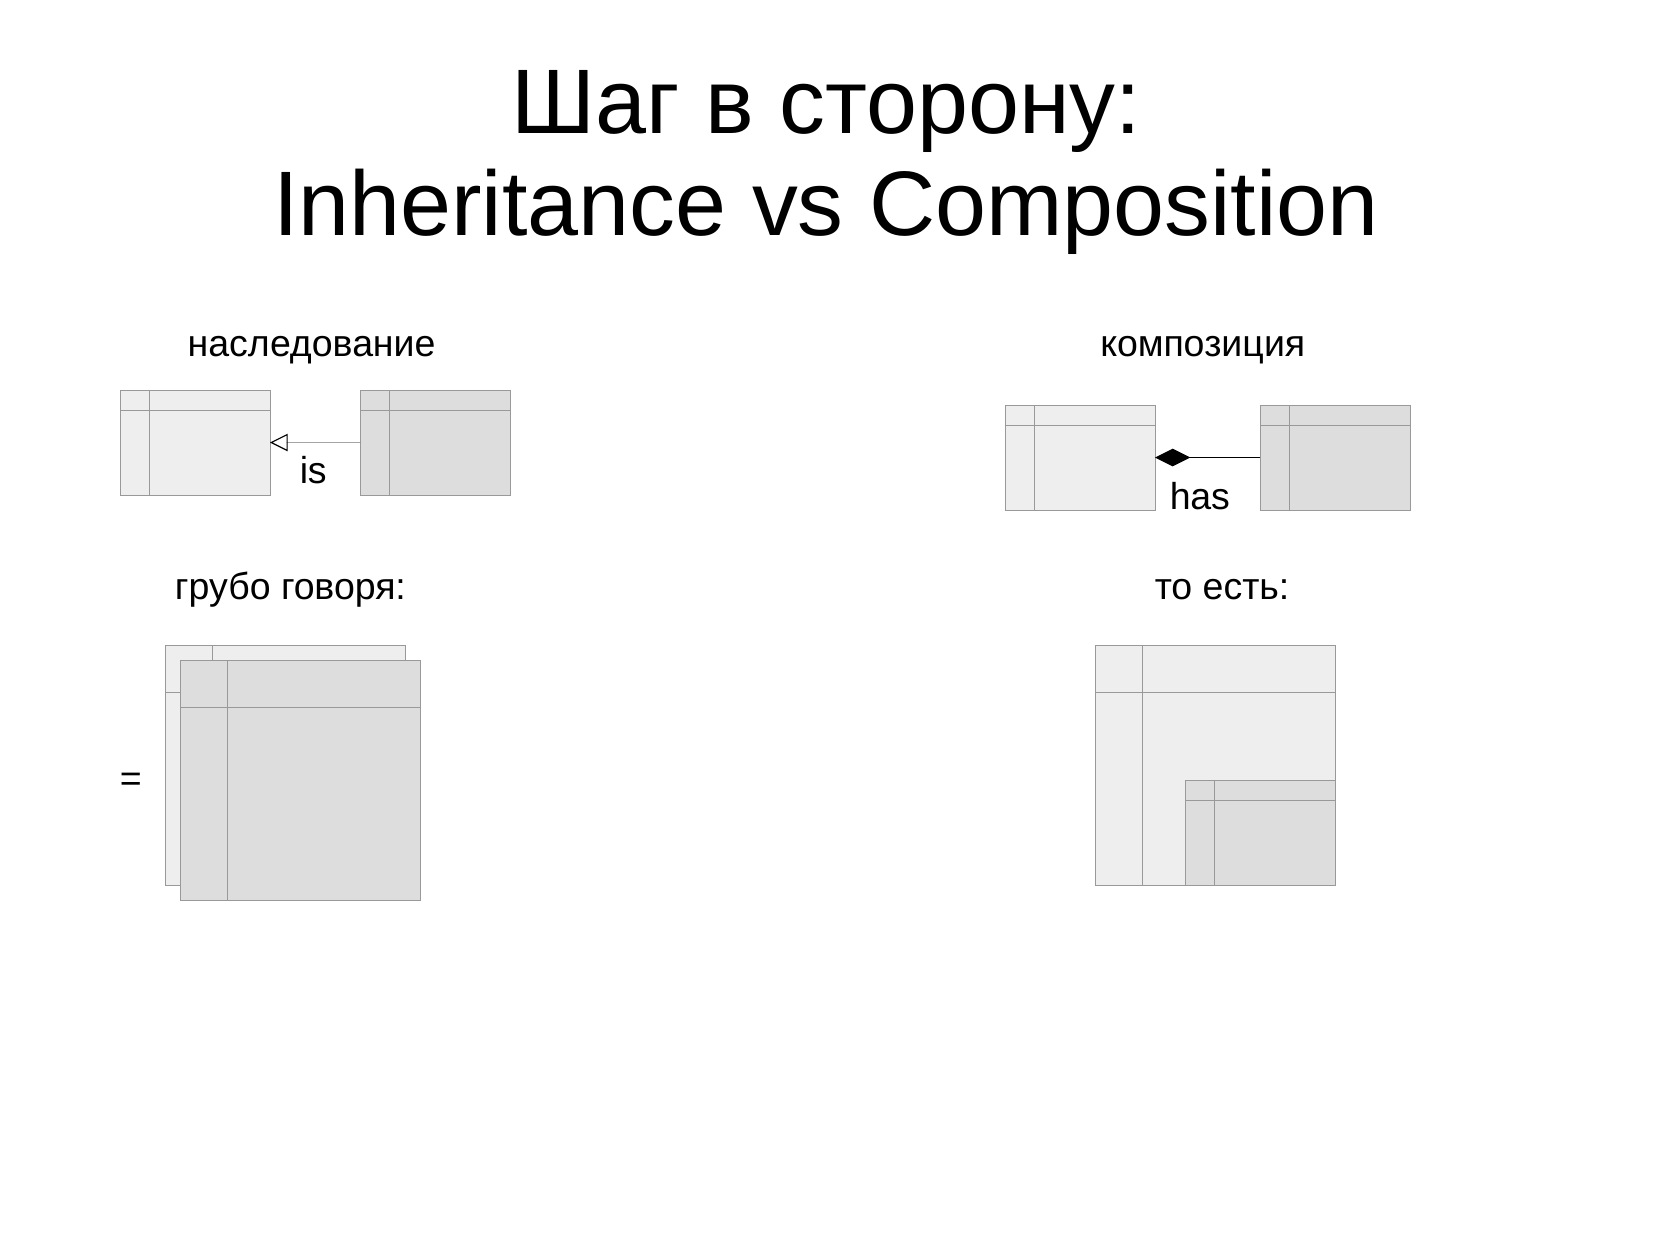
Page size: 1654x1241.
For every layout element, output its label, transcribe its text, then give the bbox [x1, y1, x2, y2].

text_box has [1155, 468, 1245, 526]
text_box грубо говоря: [160, 558, 421, 616]
title Шаг в сторону: Inheritance vs Composition [82, 49, 1571, 257]
text_box [360, 390, 511, 496]
text_box наследование [172, 315, 451, 372]
text_box [165, 645, 421, 901]
text_box is [285, 443, 342, 500]
text_box то есть: [1140, 558, 1305, 616]
text_box [1005, 405, 1156, 511]
text_box композиция [1085, 315, 1321, 372]
text_box [1095, 645, 1336, 886]
text_box [1260, 405, 1411, 511]
text_box = [105, 750, 157, 807]
text_box [120, 390, 271, 496]
